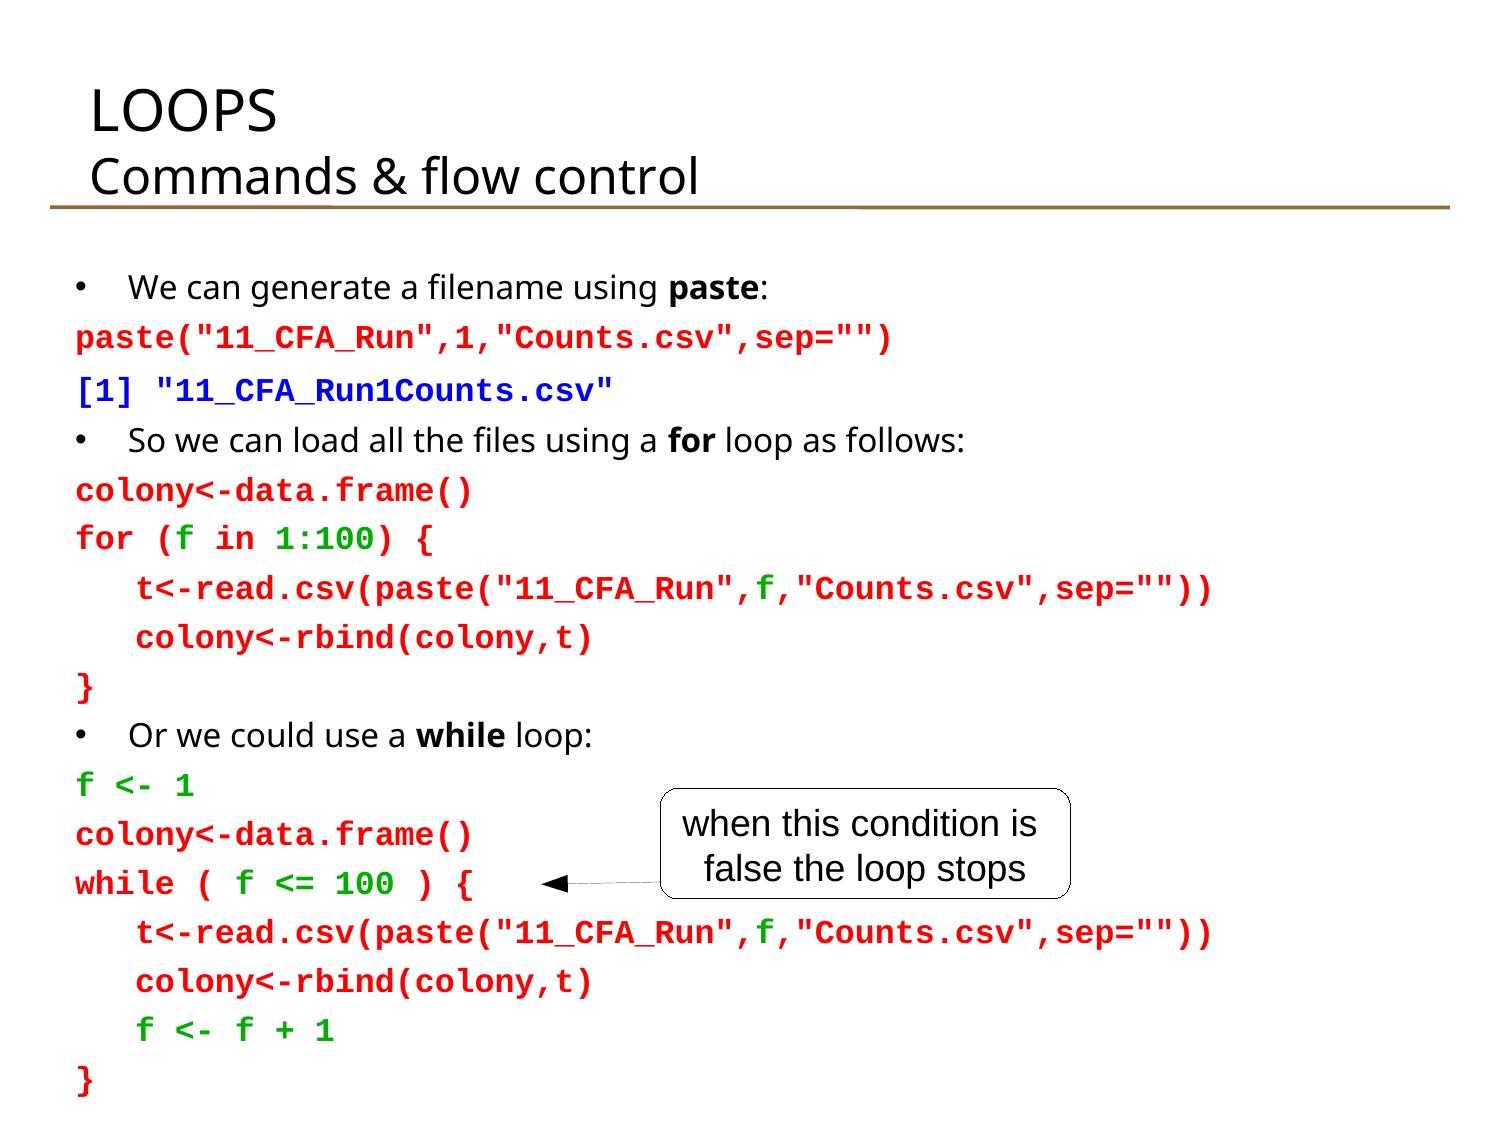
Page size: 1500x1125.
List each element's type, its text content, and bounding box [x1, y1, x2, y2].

text_box when this condition is false the loop stops [660, 788, 1071, 899]
text_box LOOPS Commands & flow control [75, 44, 1425, 233]
text_box We can generate a filename using paste: paste("11_CFA_Run",1,"Counts.csv",sep="") [1] "11_CFA_Run1Counts.csv" So we can load all the files using a for loop as follows: colony<-data.frame() for (f in 1:100) { t<-read.csv(paste("11_CFA_Run",f,"Counts.csv",sep="")) colony<-rbind(colony,t) } Or we could use a while loop: f <- 1 colony<-data.frame() while ( f <= 100 ) { t<-read.csv(paste("11_CFA_Run",f,"Counts.csv",sep="")) colony<-rbind(colony,t) f <- f + 1 } [75, 265, 1418, 650]
